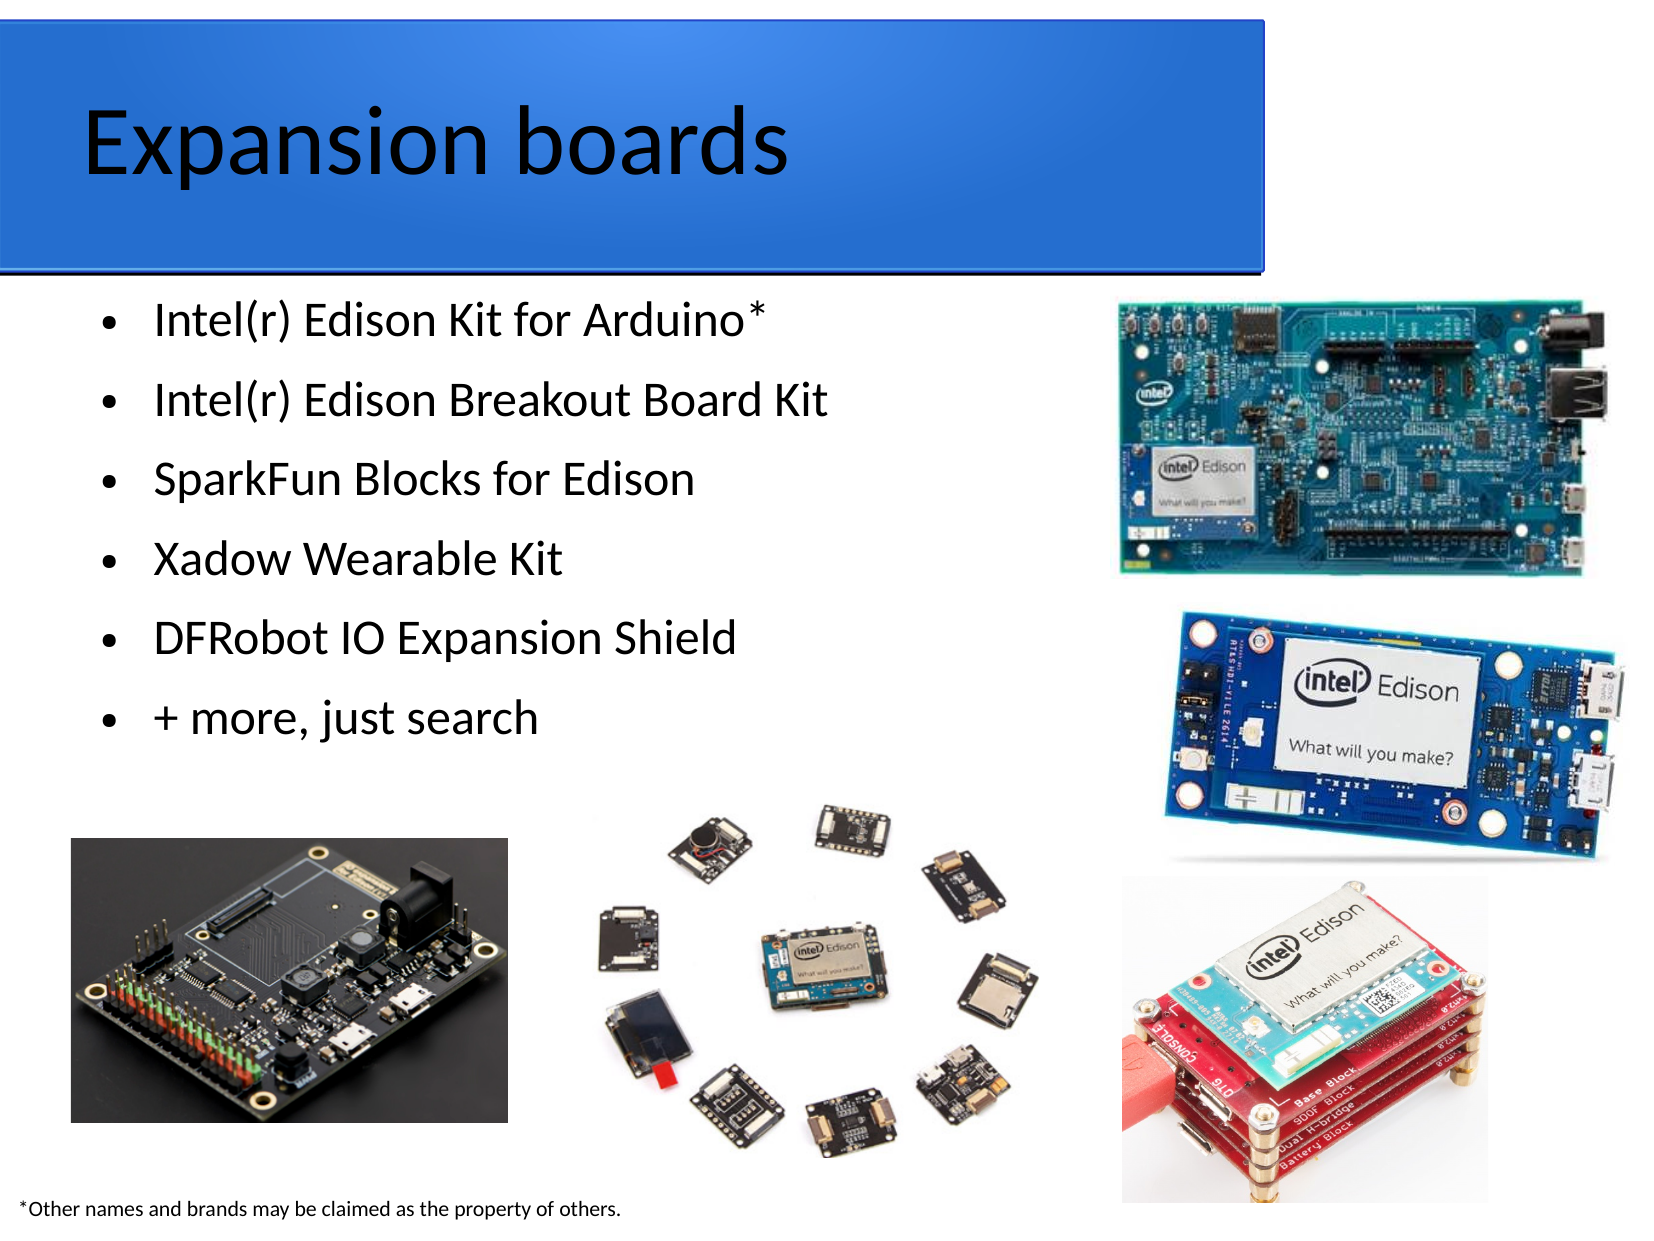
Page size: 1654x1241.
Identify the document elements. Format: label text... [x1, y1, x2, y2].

text_box *Other names and brands may be claimed as the property of others. [3, 1192, 638, 1235]
picture [1110, 295, 1616, 579]
picture [1122, 876, 1489, 1203]
picture [70, 838, 508, 1123]
title Expansion boards [82, 47, 1235, 252]
list Intel(r) Edison Kit for Arduino* Intel(r) Edison Breakout Board Kit SparkFun Blocks for Edison Xadow Wearable Kit DFRobot IO Expansion Shield + more, just search [82, 299, 1099, 768]
picture [590, 800, 1040, 1158]
picture [1157, 602, 1630, 872]
